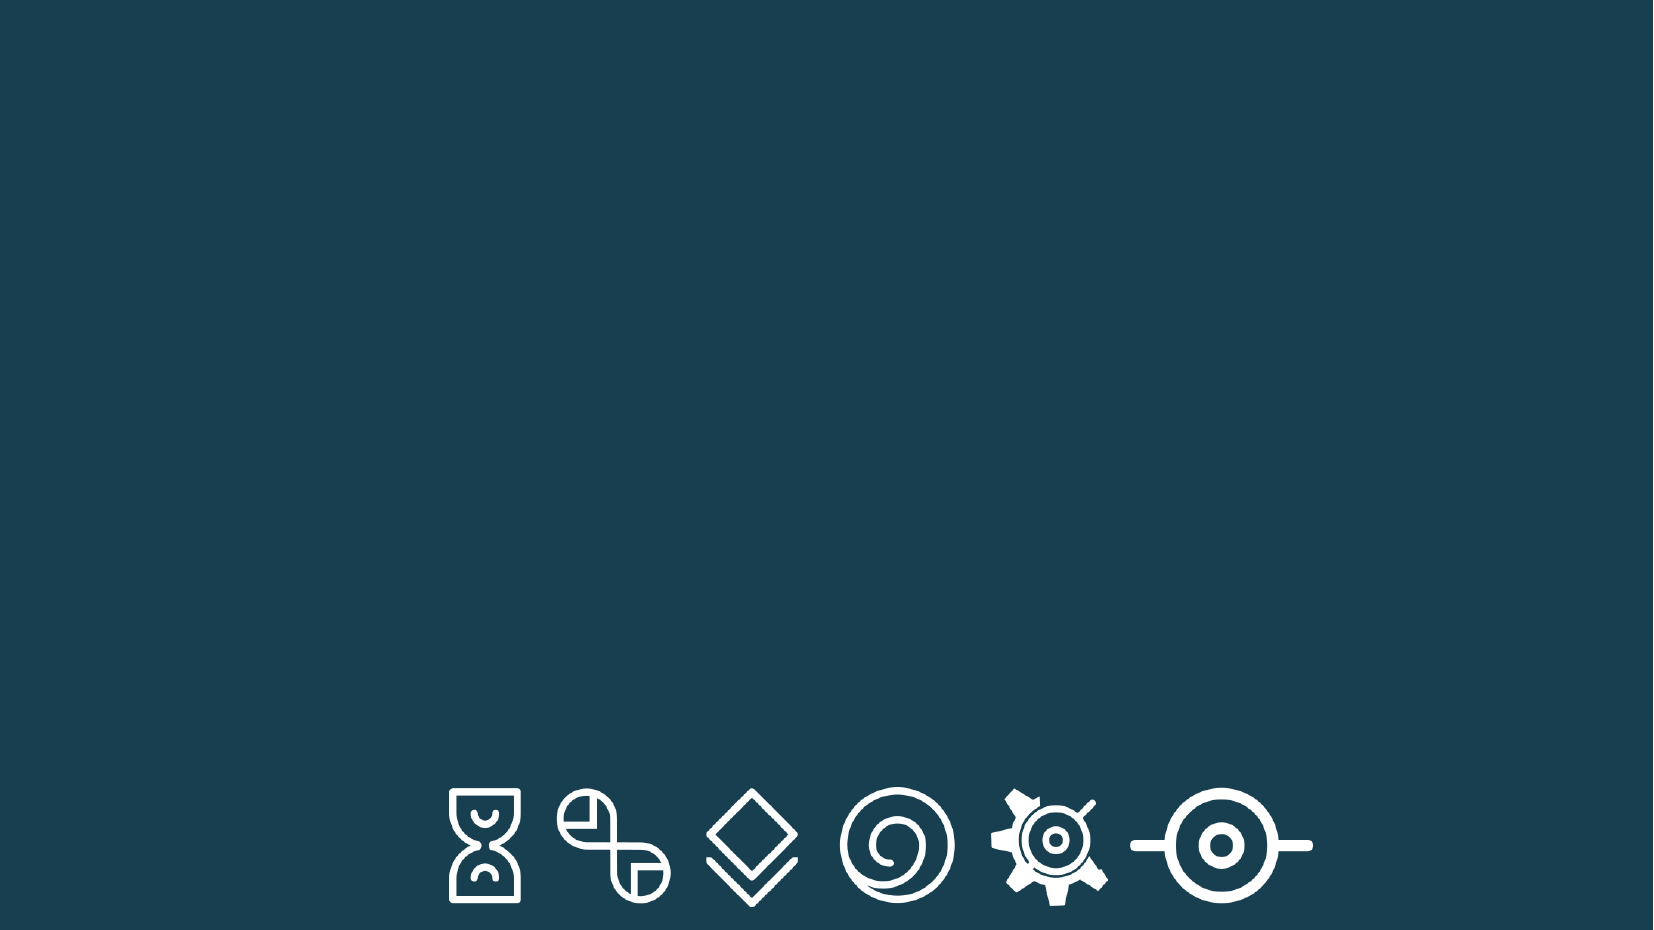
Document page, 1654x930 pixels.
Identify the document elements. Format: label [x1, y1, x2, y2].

picture [449, 787, 1313, 907]
